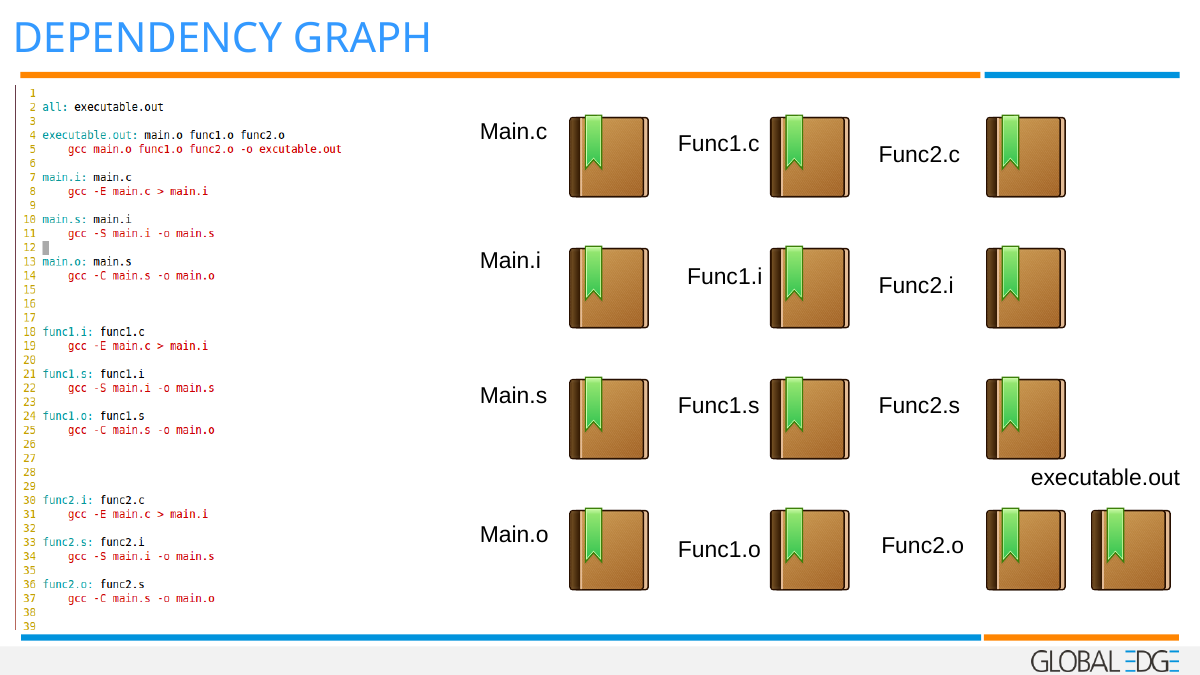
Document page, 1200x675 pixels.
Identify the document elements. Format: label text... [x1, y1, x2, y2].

picture [755, 367, 864, 469]
title DEPENDENCY GRAPH [12, 9, 1088, 63]
text_box Func2.i [863, 265, 988, 307]
text_box Func2.c [863, 134, 988, 175]
picture [755, 104, 864, 207]
text_box Func1.o [663, 529, 787, 571]
text_box Func2.o [866, 525, 991, 566]
picture [15, 85, 541, 631]
picture [1031, 650, 1179, 672]
picture [555, 367, 664, 469]
text_box Main.s [465, 375, 586, 416]
text_box Func1.i [672, 256, 796, 298]
text_box Func2.s [863, 385, 1003, 427]
picture [555, 236, 664, 338]
picture [555, 498, 664, 601]
picture [971, 498, 1186, 601]
text_box Func1.c [663, 123, 787, 165]
text_box executable.out [1016, 457, 1200, 499]
picture [971, 236, 1081, 338]
text_box Main.o [465, 514, 586, 556]
picture [555, 104, 664, 207]
text_box Main.c [465, 111, 586, 153]
picture [755, 498, 864, 601]
text_box Func1.s [663, 385, 787, 427]
picture [971, 367, 1081, 469]
picture [755, 236, 864, 338]
picture [971, 104, 1081, 207]
text_box Main.i [465, 239, 586, 281]
